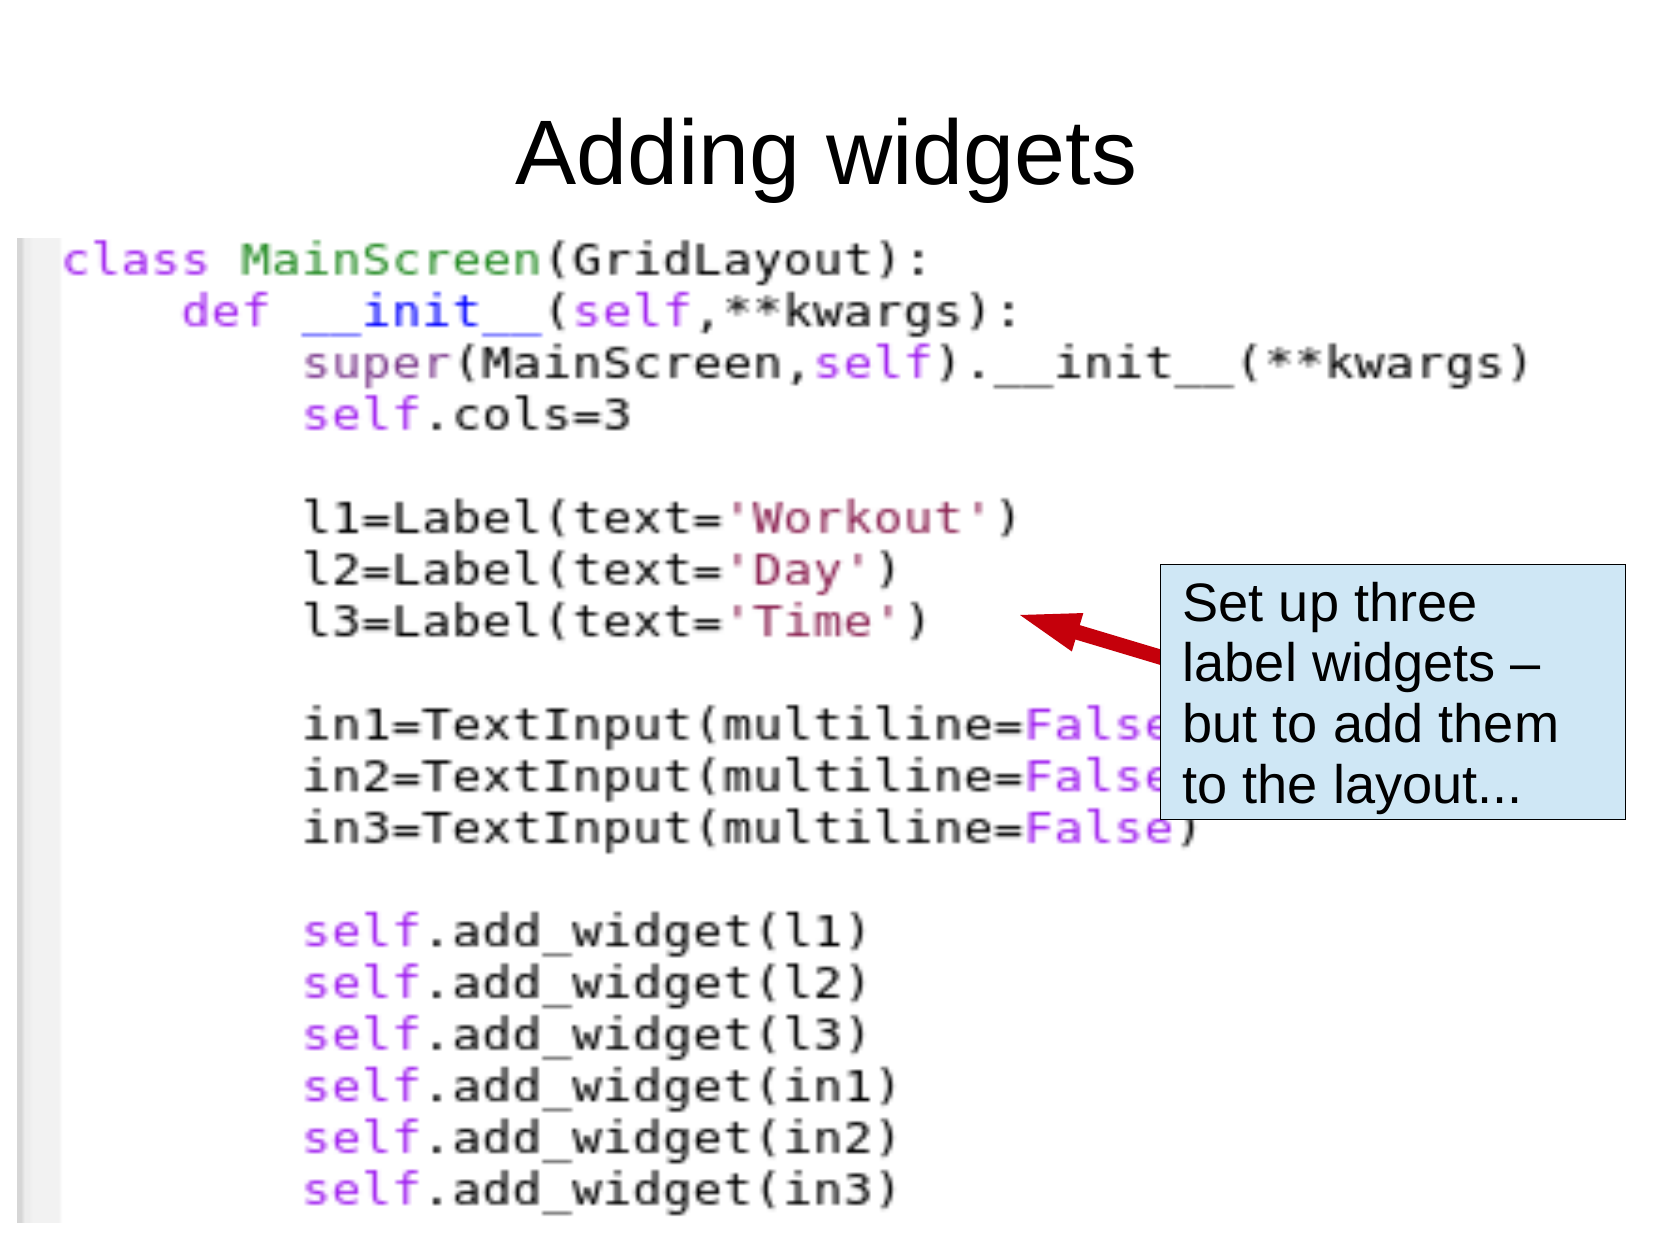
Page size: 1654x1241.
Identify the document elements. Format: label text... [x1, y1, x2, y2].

text_box Set up three label widgets – but to add them to the layout... [1167, 565, 1607, 822]
picture [17, 238, 1548, 1223]
title Adding widgets [82, 49, 1571, 257]
text_box [1160, 564, 1626, 820]
